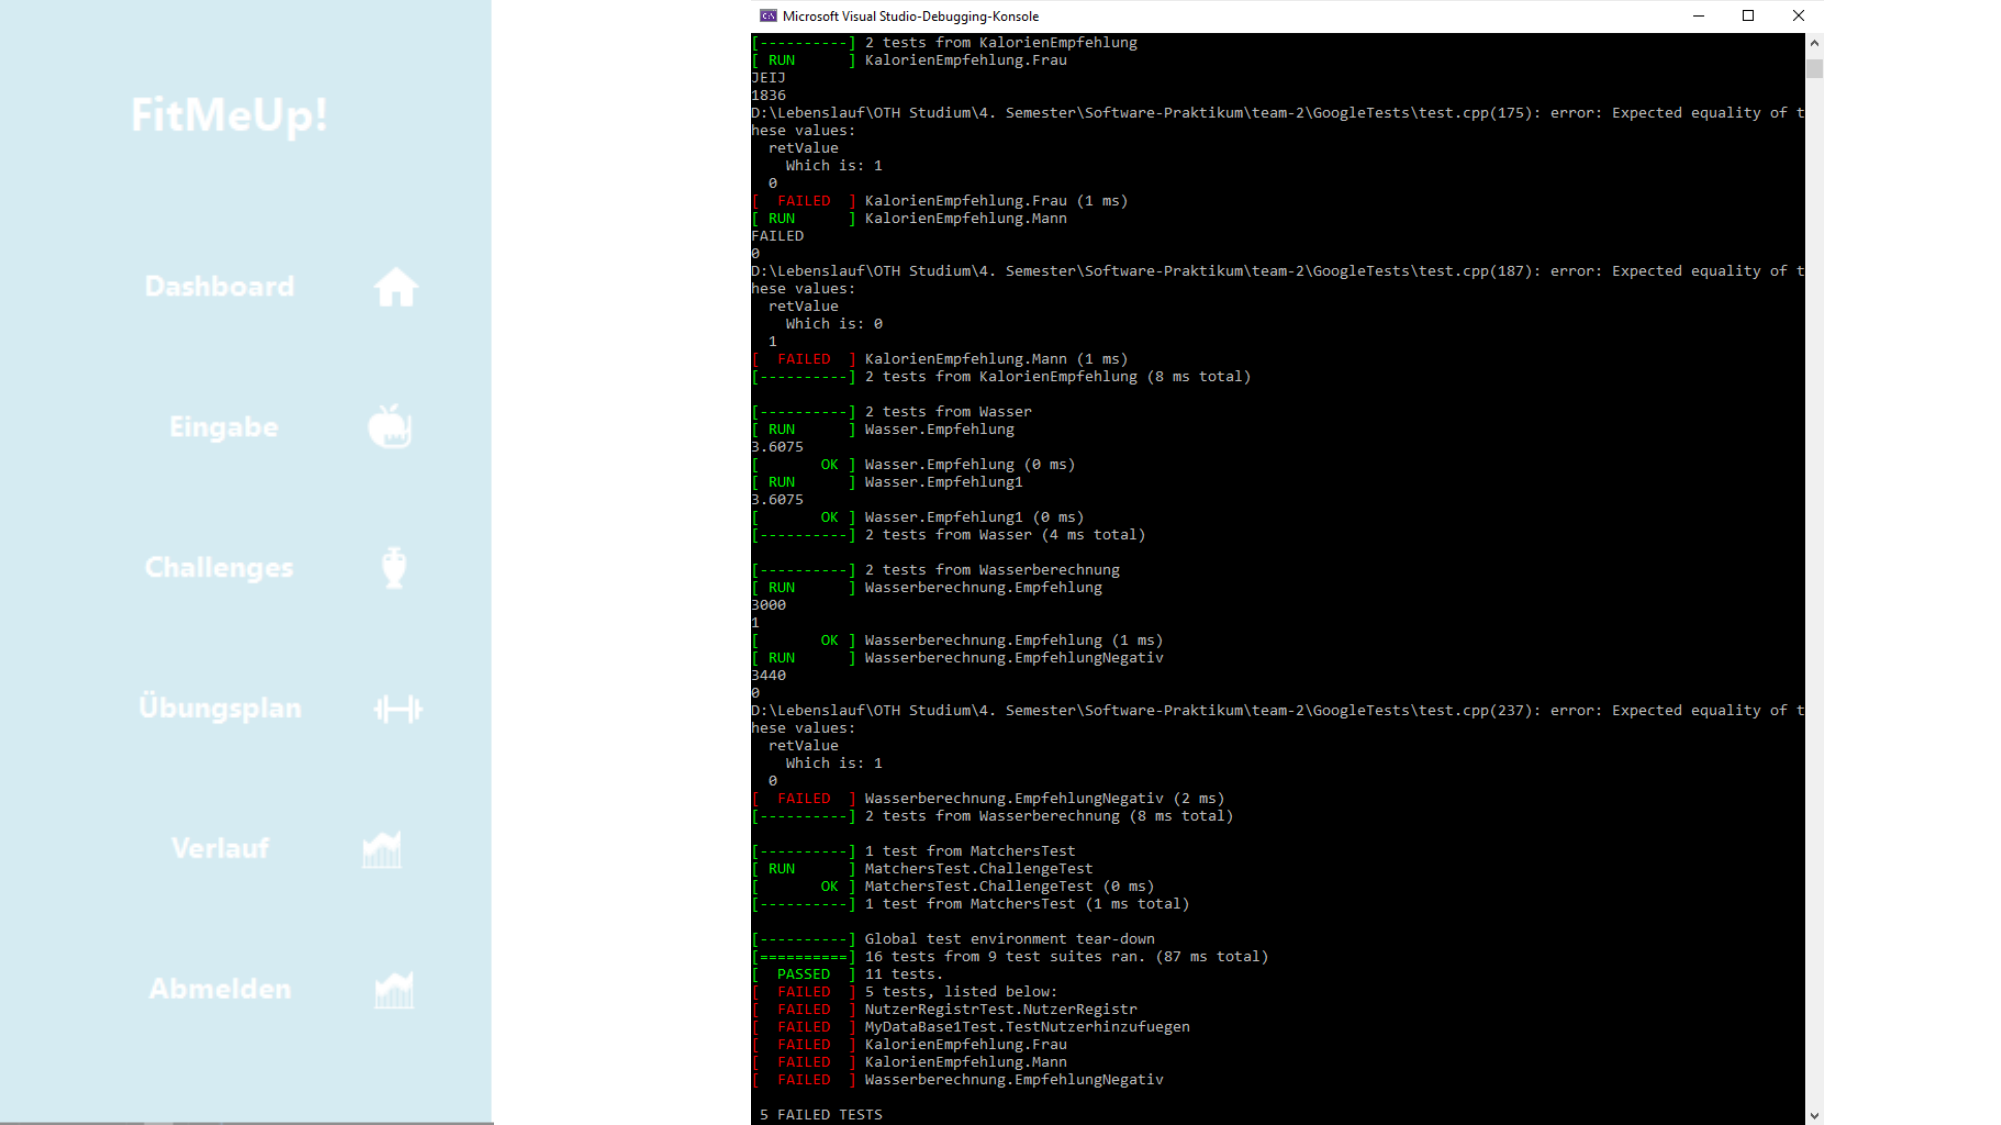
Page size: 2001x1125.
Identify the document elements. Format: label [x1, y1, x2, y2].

picture [751, 0, 1824, 1125]
picture [0, 0, 494, 1125]
